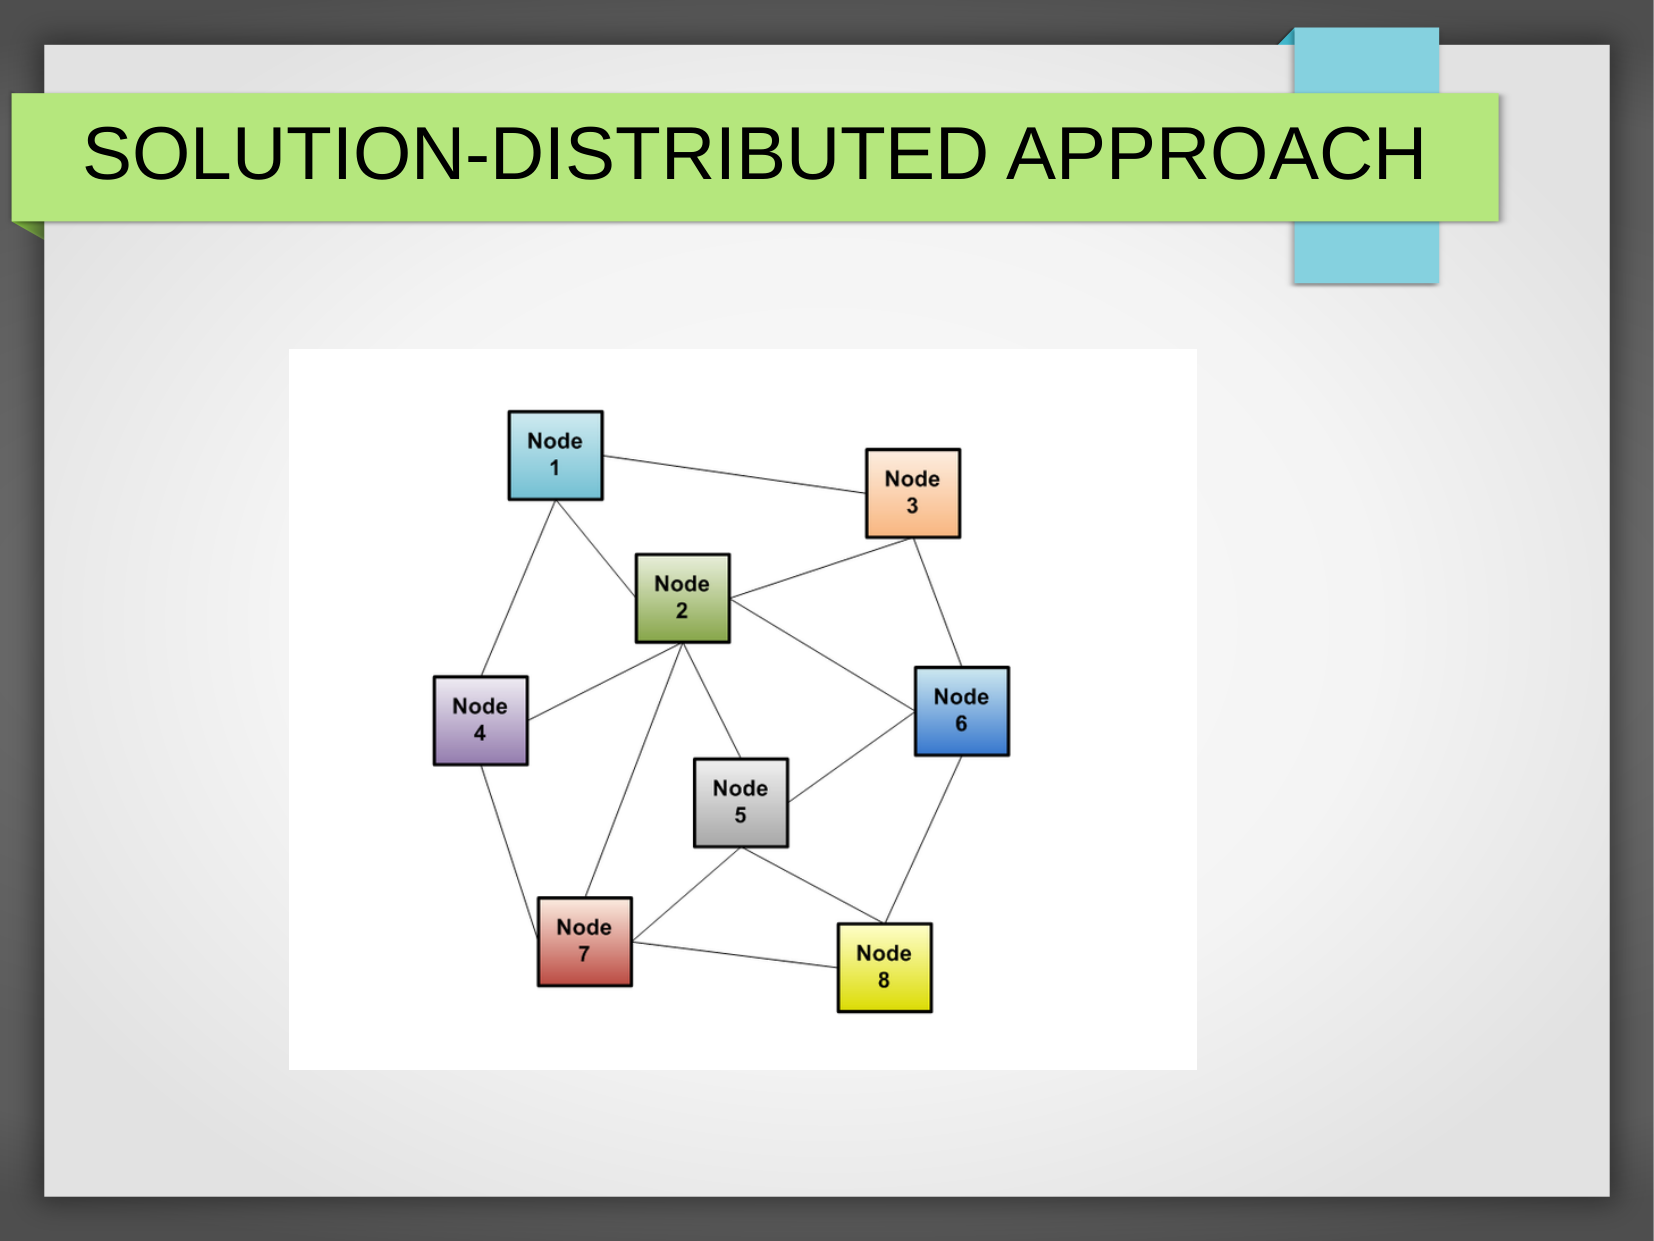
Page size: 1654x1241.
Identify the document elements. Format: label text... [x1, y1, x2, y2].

picture [0, 0, 1654, 1241]
title SOLUTION-DISTRIBUTED APPROACH [82, 69, 1489, 238]
